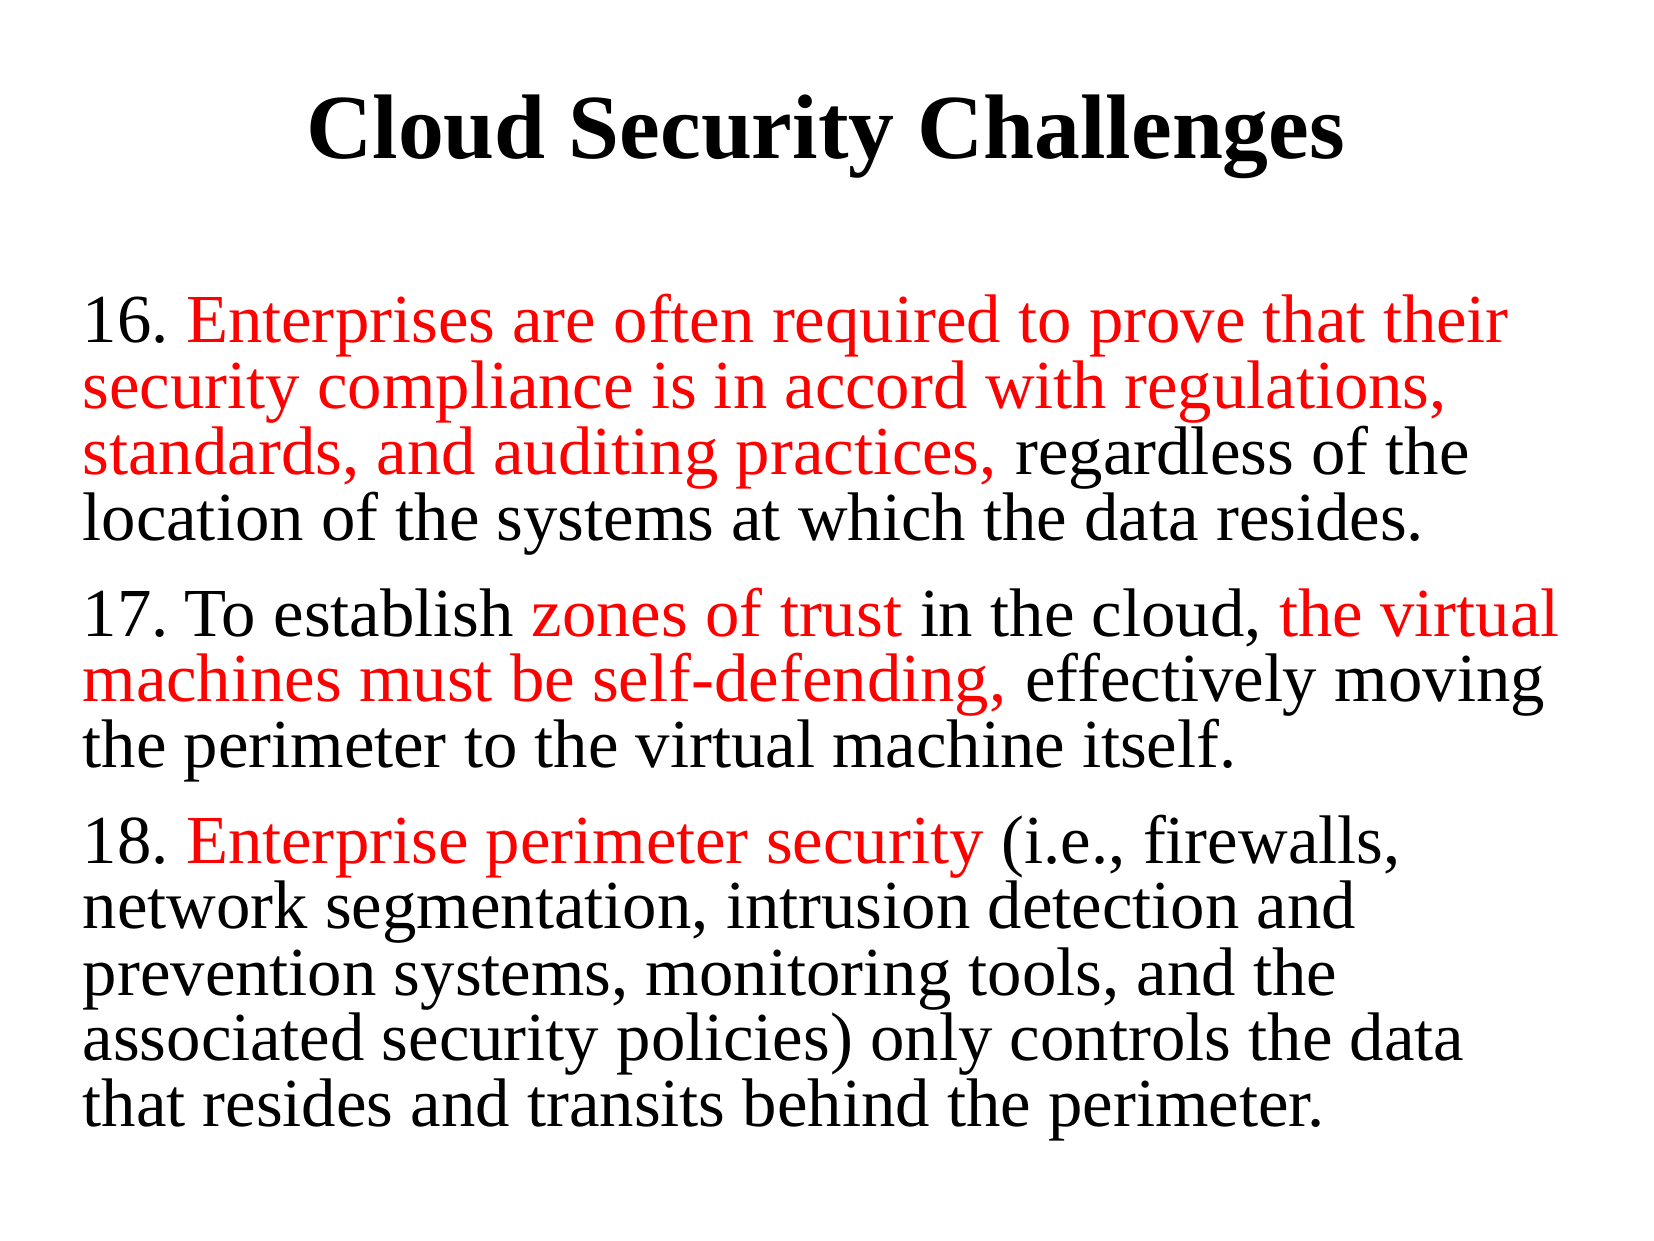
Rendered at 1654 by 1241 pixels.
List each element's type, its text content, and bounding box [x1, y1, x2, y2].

title Cloud Security Challenges [82, 49, 1571, 196]
list 16. Enterprises are often required to prove that their security compliance is in accord with regulations, standards, and auditing practices, regardless of the location of the systems at which the data resides. 17. To establish zones of trust in the cloud, the virtual machines must be self-defending, effectively moving the perimeter to the virtual machine itself. 18. Enterprise perimeter security (i.e., firewalls, network segmentation, intrusion detection and prevention systems, monitoring tools, and the associated security policies) only controls the data that resides and transits behind the perimeter. [82, 290, 1571, 1171]
